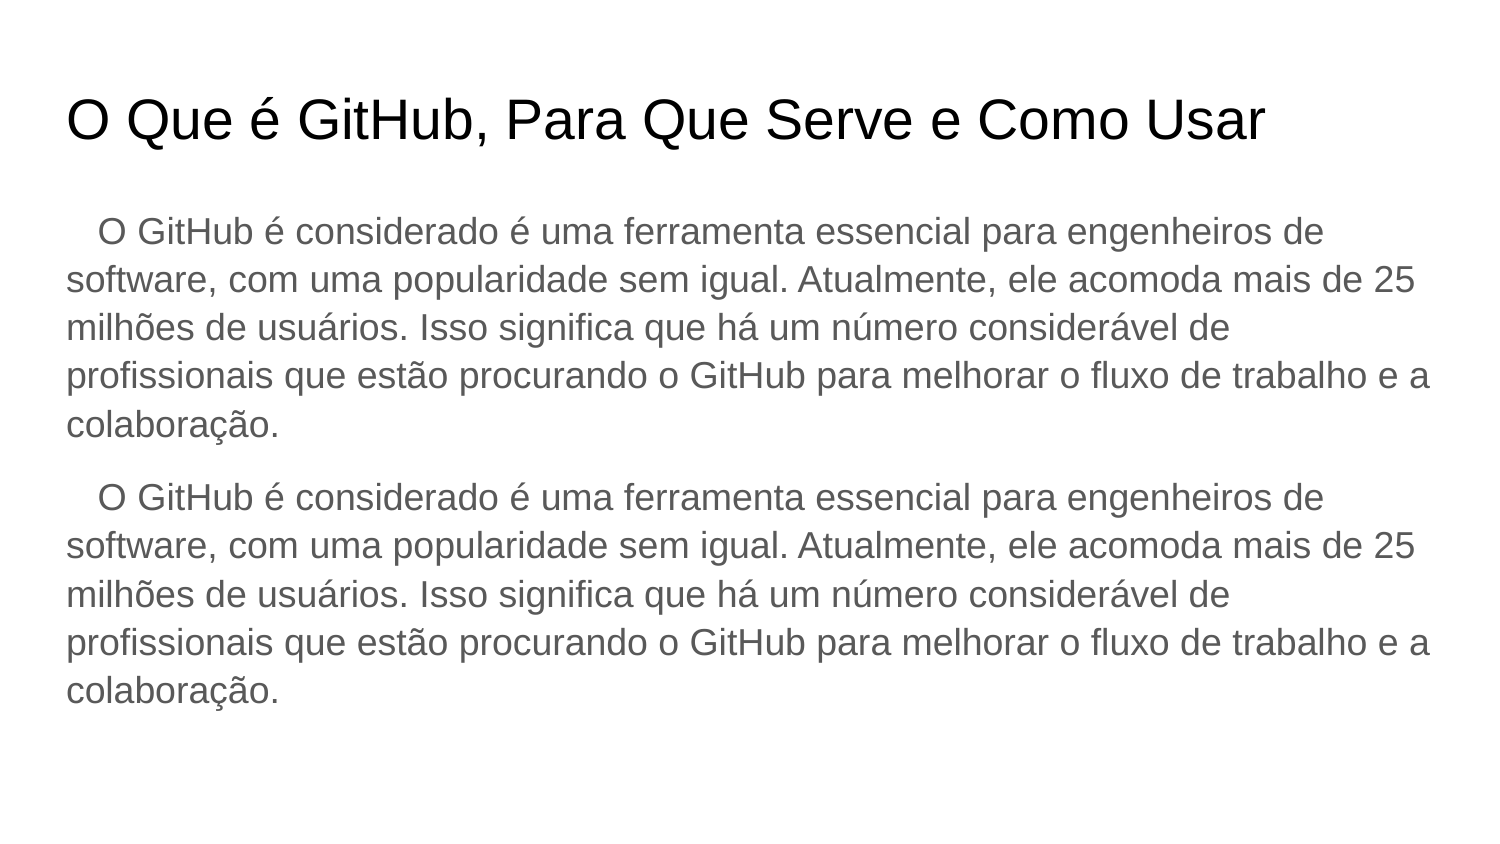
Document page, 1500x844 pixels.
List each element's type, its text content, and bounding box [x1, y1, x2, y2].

list O GitHub é considerado é uma ferramenta essencial para engenheiros de software, com uma popularidade sem igual. Atualmente, ele acomoda mais de 25 milhões de usuários. Isso significa que há um número considerável de profissionais que estão procurando o GitHub para melhorar o fluxo de trabalho e a colaboração. O GitHub é considerado é uma ferramenta essencial para engenheiros de software, com uma popularidade sem igual. Atualmente, ele acomoda mais de 25 milhões de usuários. Isso significa que há um número considerável de profissionais que estão procurando o GitHub para melhorar o fluxo de trabalho e a colaboração. [51, 189, 1449, 750]
title O Que é GitHub, Para Que Serve e Como Usar [51, 72, 1449, 167]
